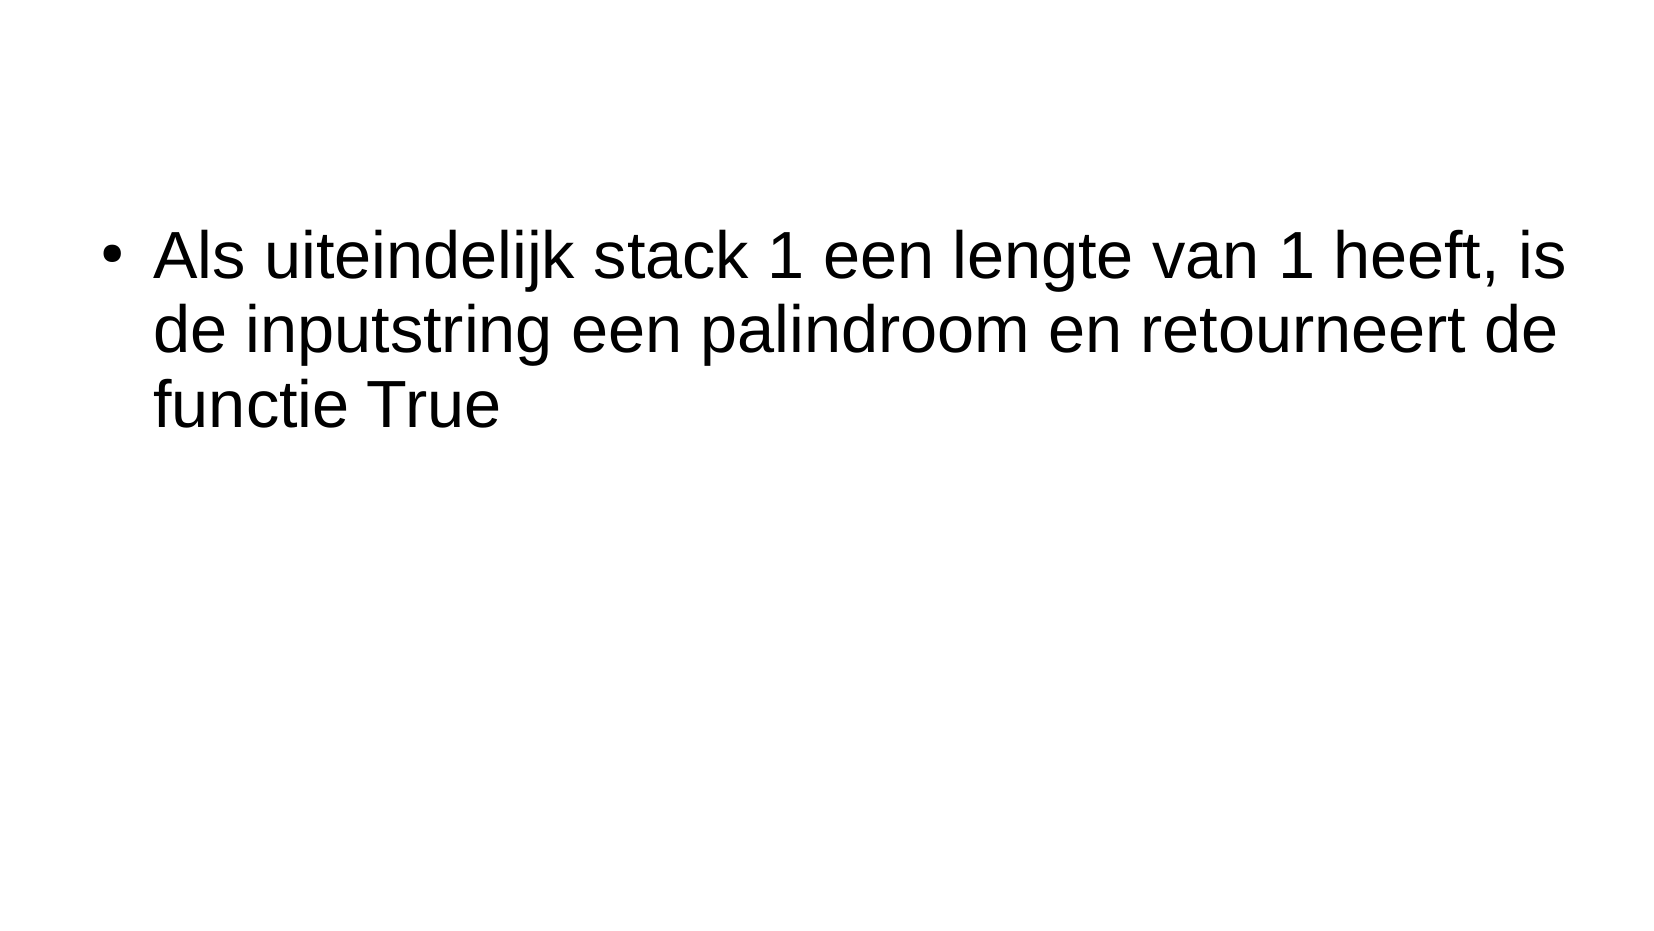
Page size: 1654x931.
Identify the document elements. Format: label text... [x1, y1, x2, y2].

list Als uiteindelijk stack 1 een lengte van 1 heeft, is de inputstring een palindroom en retourneert de functie True [82, 217, 1571, 758]
